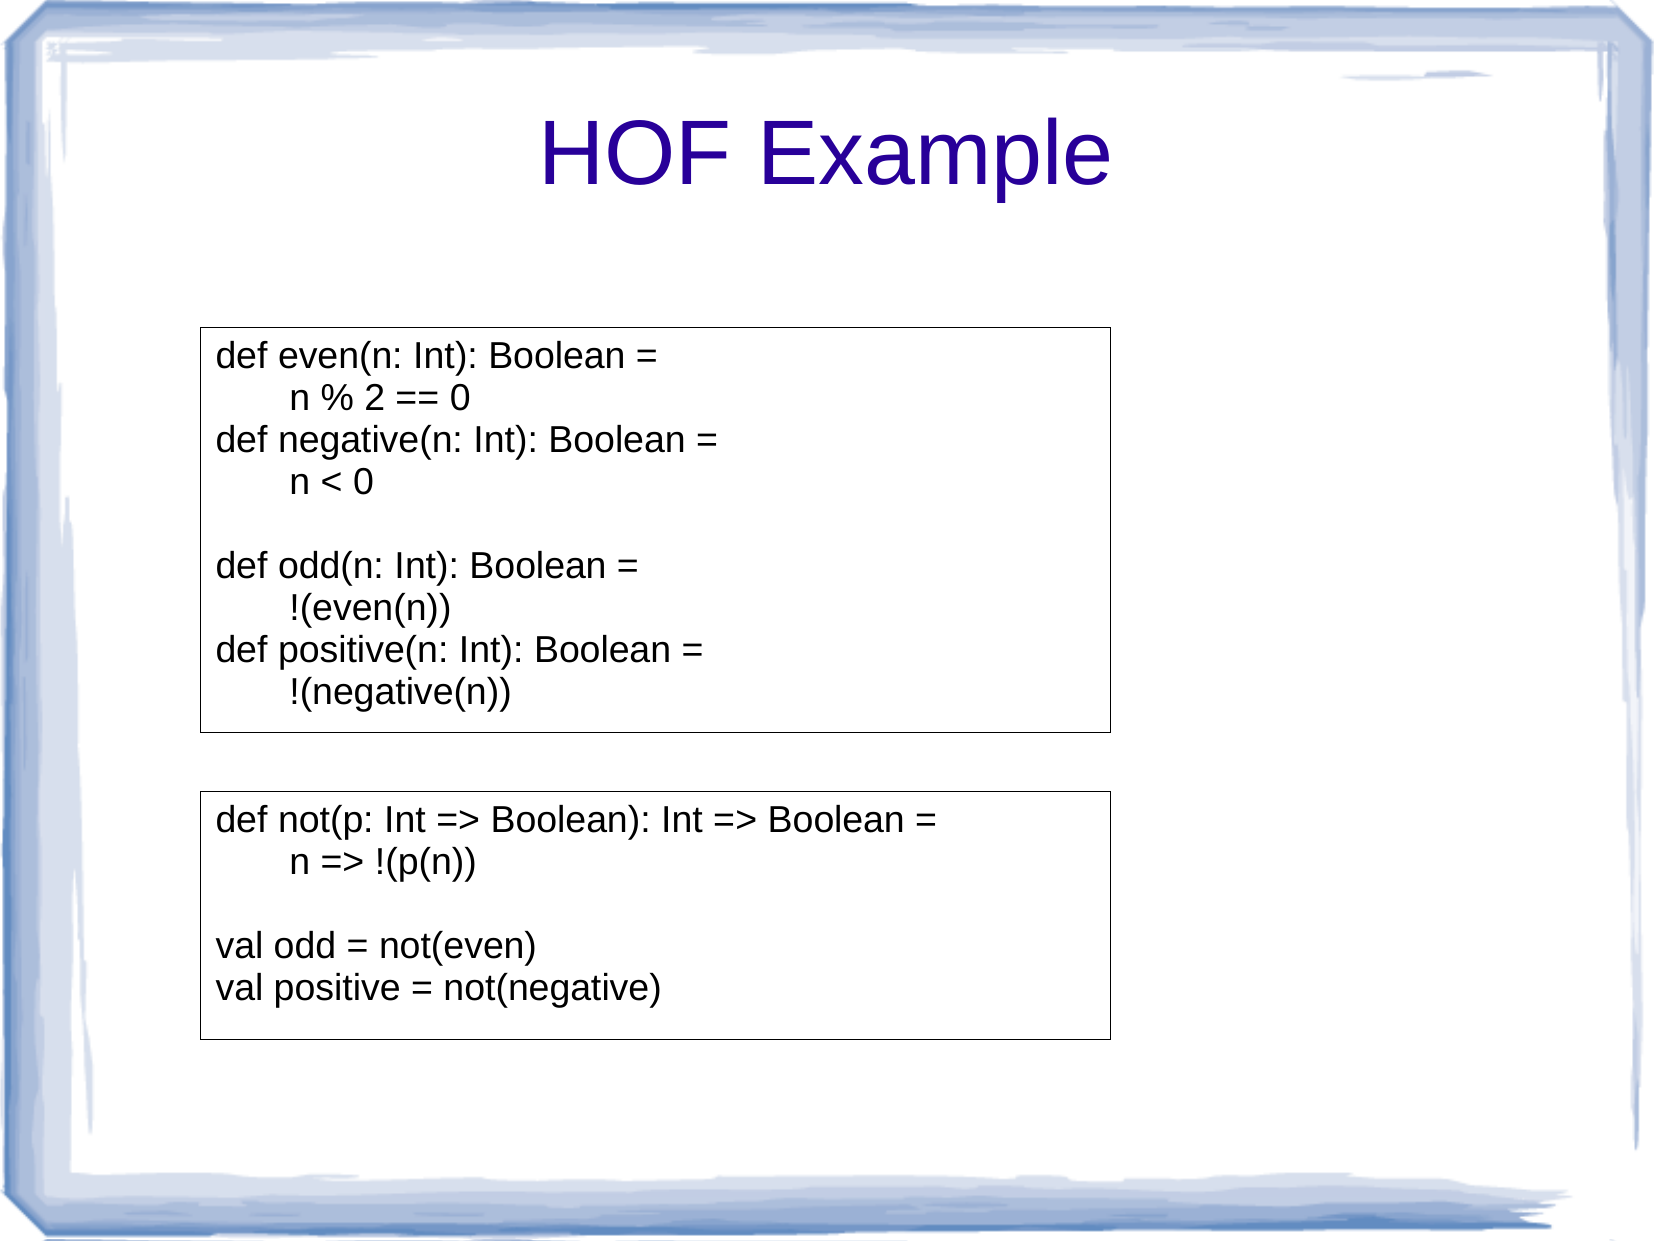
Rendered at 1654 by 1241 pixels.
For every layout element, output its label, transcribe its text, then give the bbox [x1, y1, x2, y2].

text_box def even(n: Int): Boolean = n % 2 == 0 def negative(n: Int): Boolean = n < 0 def odd(n: Int): Boolean = !(even(n)) def positive(n: Int): Boolean = !(negative(n)) [200, 327, 1111, 733]
title HOF Example [82, 49, 1571, 257]
text_box def not(p: Int => Boolean): Int => Boolean = n => !(p(n)) val odd = not(even) val positive = not(negative) [200, 791, 1111, 1040]
picture [0, 0, 1654, 1241]
